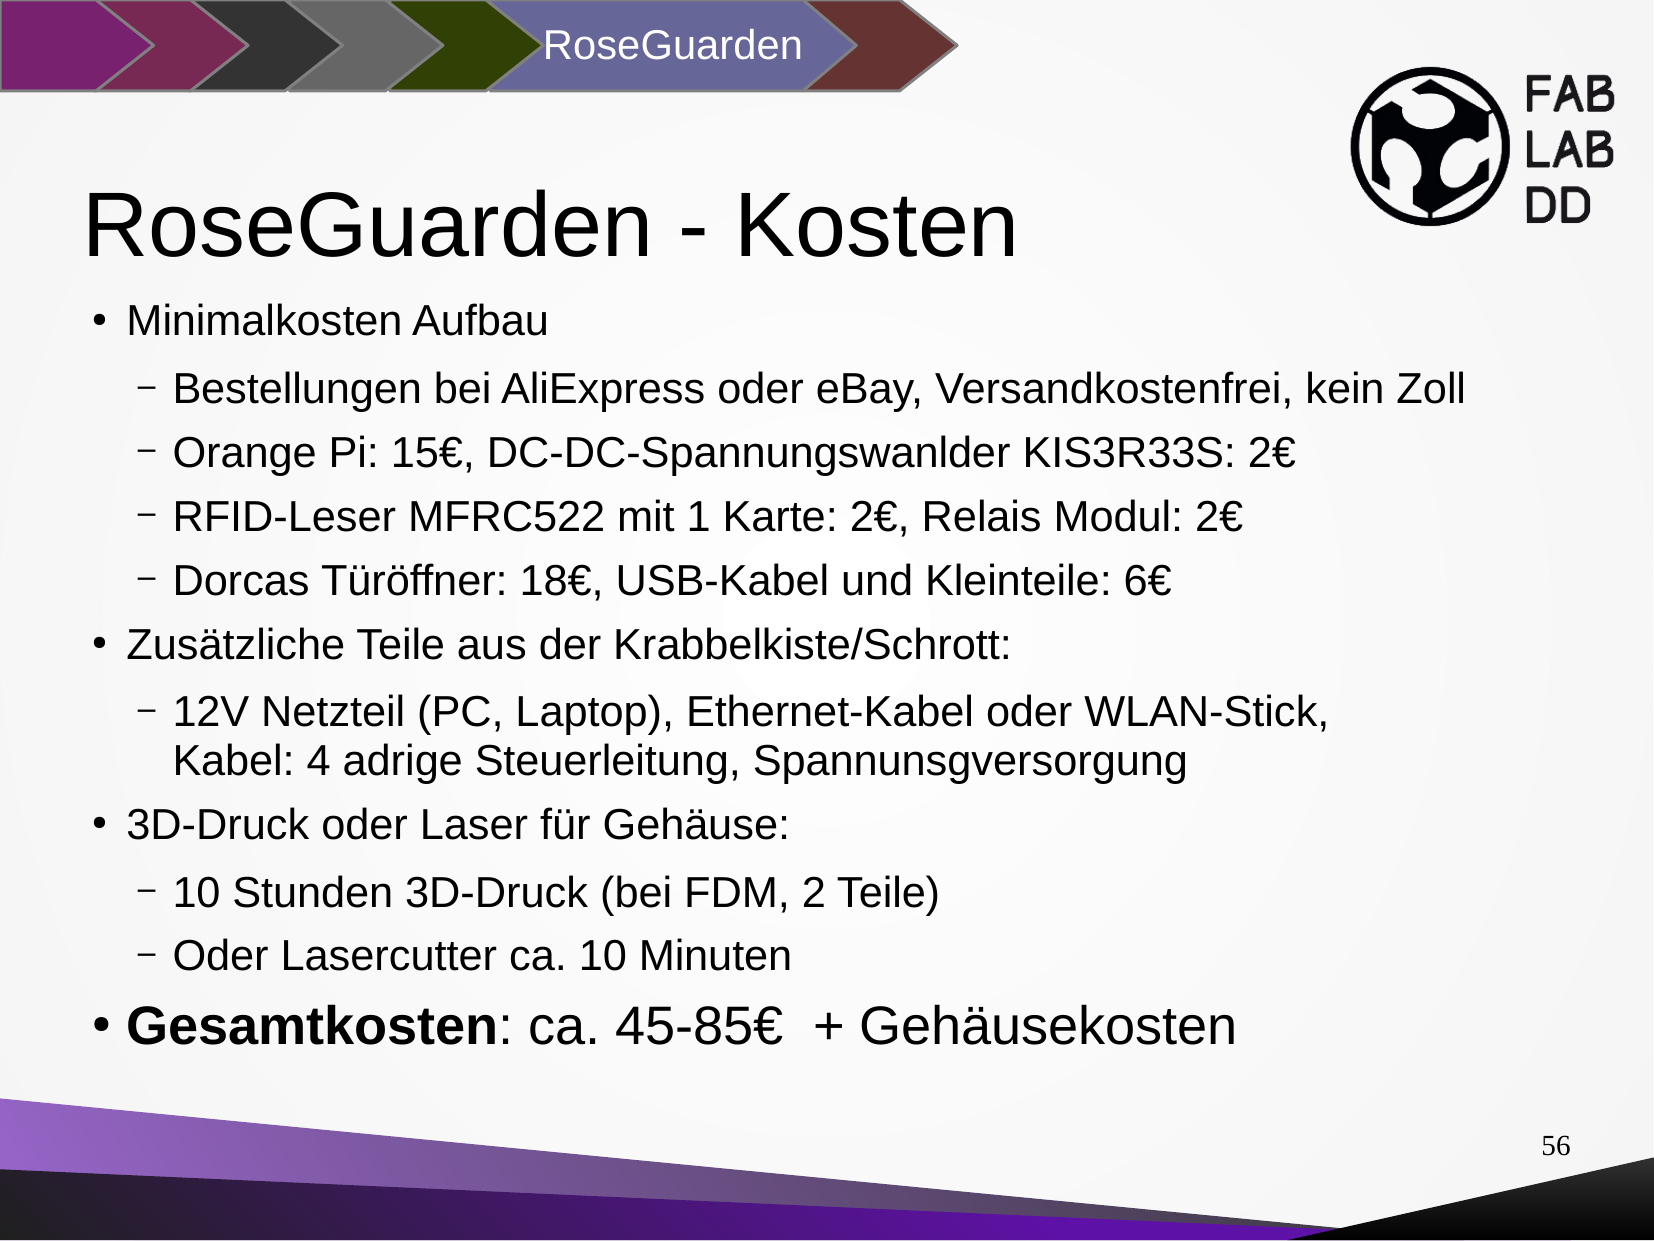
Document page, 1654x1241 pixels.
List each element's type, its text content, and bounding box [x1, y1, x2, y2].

list Minimalkosten Aufbau Bestellungen bei AliExpress oder eBay, Versandkostenfrei, kein Zoll Orange Pi: 15€, DC-DC-Spannungswanlder KIS3R33S: 2€ RFID-Leser MFRC522 mit 1 Karte: 2€, Relais Modul: 2€ Dorcas Türöffner: 18€, USB-Kabel und Kleinteile: 6€ Zusätzliche Teile aus der Krabbelkiste/Schrott: 12V Netzteil (PC, Laptop), Ethernet-Kabel oder WLAN-Stick, Kabel: 4 adrige Steuerleitung, Spannunsgversorgung 3D-Druck oder Laser für Gehäuse: 10 Stunden 3D-Druck (bei FDM, 2 Teile) Oder Lasercutter ca. 10 Minuten Gesamtkosten: ca. 45-85€ + Gehäusekosten [80, 296, 1571, 1063]
text_box [804, 0, 958, 91]
text_box [0, 0, 544, 91]
text_box RoseGuarden [490, 0, 857, 91]
title RoseGuarden - Kosten [82, 165, 1300, 284]
picture [1324, 36, 1642, 257]
